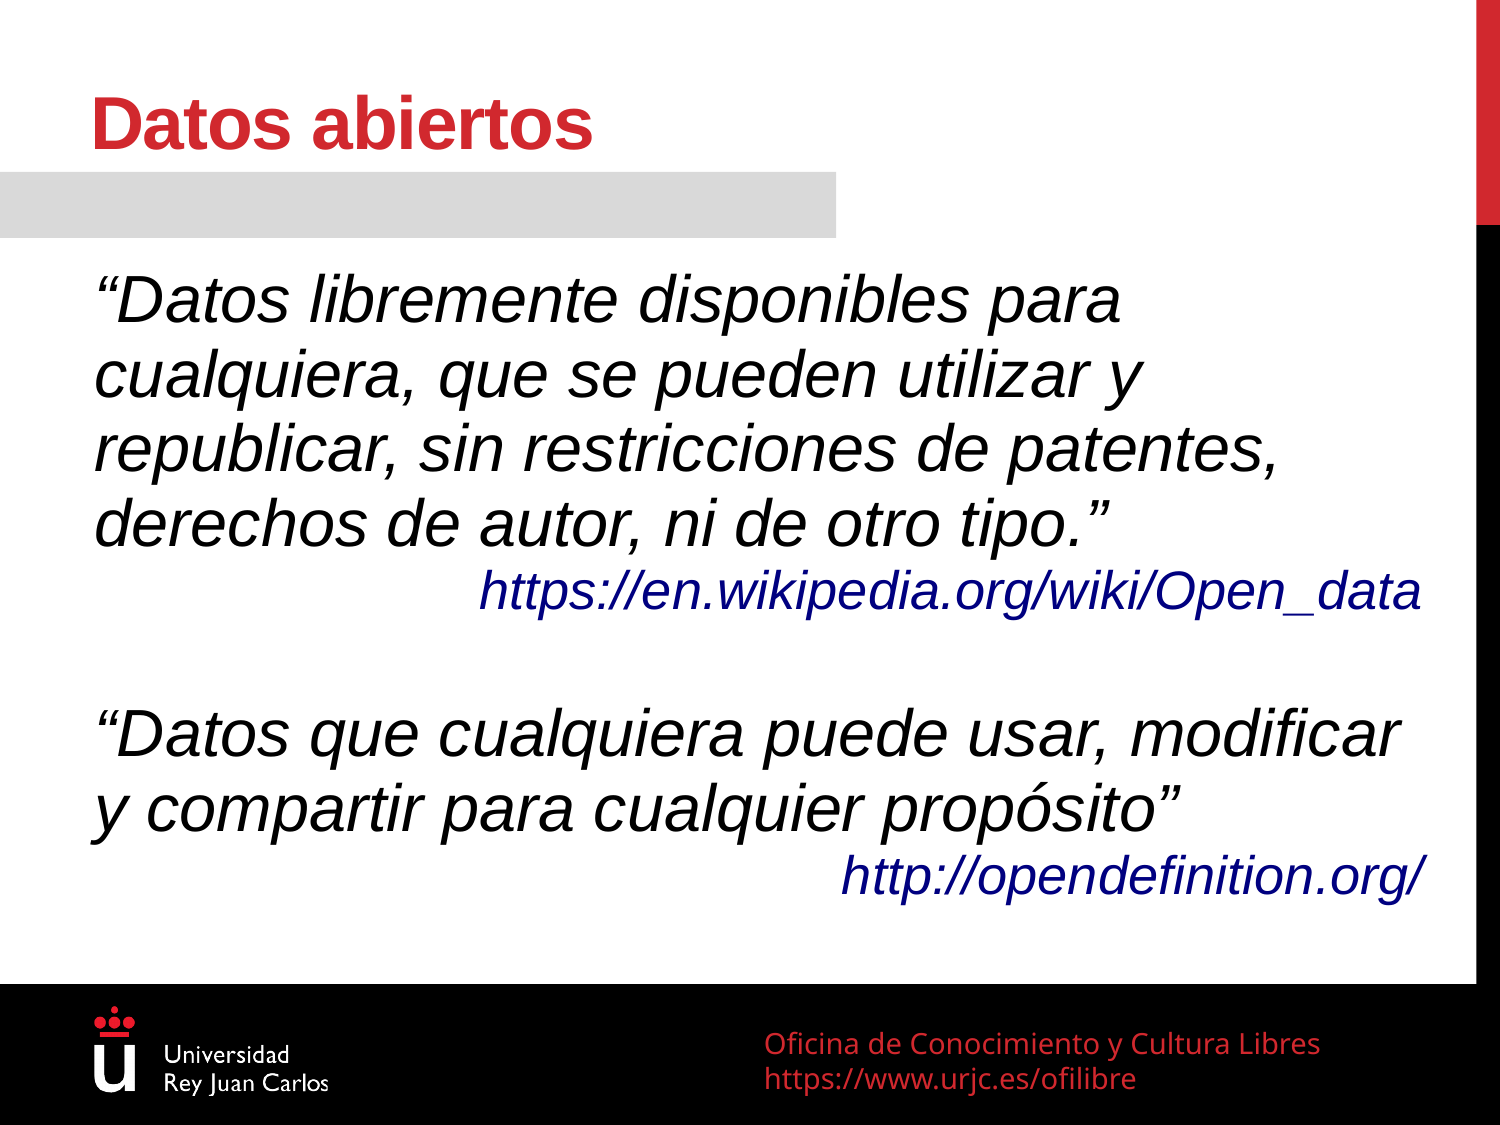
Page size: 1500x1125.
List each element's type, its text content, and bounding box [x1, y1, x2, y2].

picture [94, 1006, 328, 1096]
text_box Oficina de Conocimiento y Cultura Libres https://www.urjc.es/ofilibre [748, 1017, 1500, 1125]
text_box “Datos libremente disponibles para cualquiera, que se pueden utilizar y republicar, sin restricciones de patentes, derechos de autor, ni de otro tipo.” https://en.wikipedia.org/wiki/Open_data “Datos que cualquiera puede usar, modificar y compartir para cualquier propósito” http://opendefinition.org/ [79, 254, 1439, 943]
text_box [0, 984, 1500, 1125]
text_box Datos abiertos [0, 24, 1326, 172]
text_box [0, 171, 837, 238]
